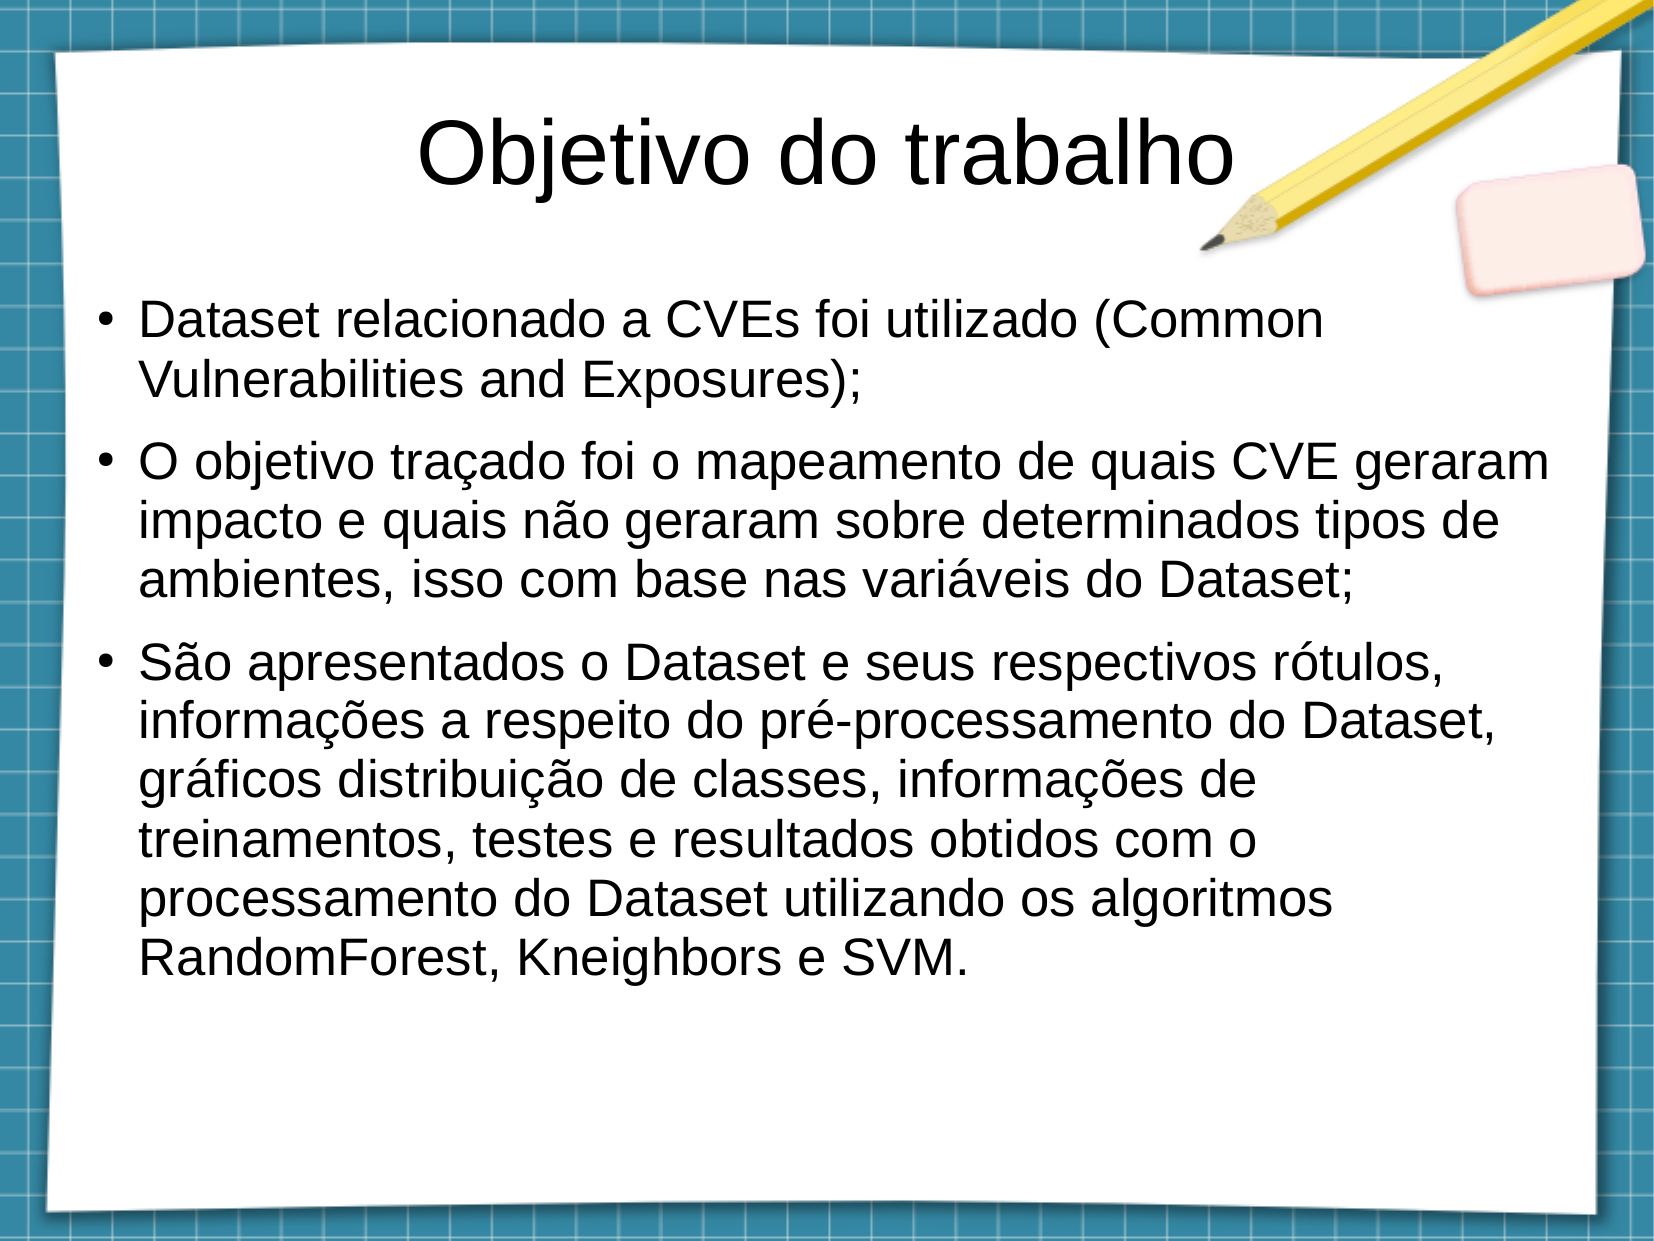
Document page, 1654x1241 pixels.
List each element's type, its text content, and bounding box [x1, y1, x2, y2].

picture [0, 0, 1654, 1241]
list Dataset relacionado a CVEs foi utilizado (Common Vulnerabilities and Exposures); O objetivo traçado foi o mapeamento de quais CVE geraram impacto e quais não geraram sobre determinados tipos de ambientes, isso com base nas variáveis do Dataset; São apresentados o Dataset e seus respectivos rótulos, informações a respeito do pré-processamento do Dataset, gráficos distribuição de classes, informações de treinamentos, testes e resultados obtidos com o processamento do Dataset utilizando os algoritmos RandomForest, Kneighbors e SVM. [82, 290, 1571, 1010]
title Objetivo do trabalho [82, 49, 1571, 257]
